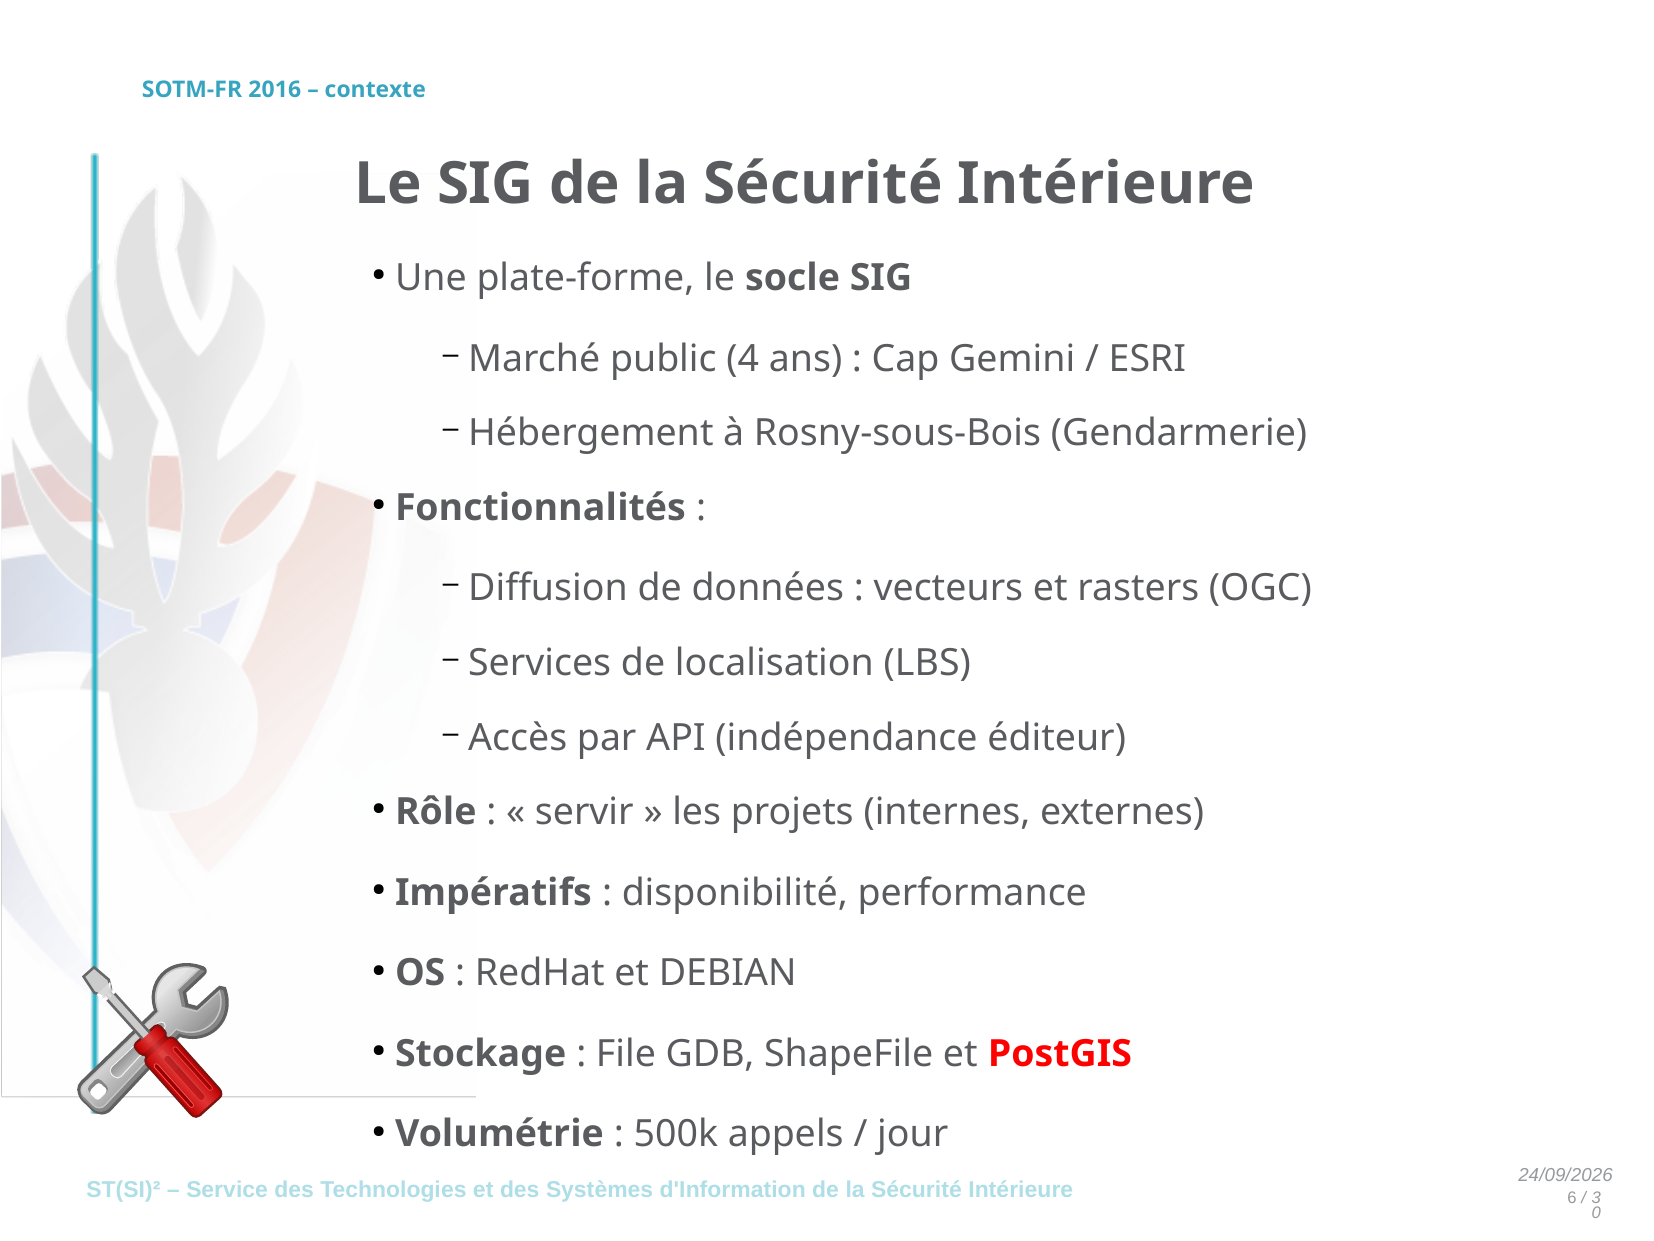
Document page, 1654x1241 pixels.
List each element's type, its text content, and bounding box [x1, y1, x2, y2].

title SOTM-FR 2016 – contexte [141, 70, 1571, 107]
picture [0, 86, 476, 1176]
list Le SIG de la Sécurité Intérieure Une plate-forme, le socle SIG Marché public (4 ans) : Cap Gemini / ESRI Hébergement à Rosny-sous-Bois (Gendarmerie) Fonctionnalités : Diffusion de données : vecteurs et rasters (OGC) Services de localisation (LBS) Accès par API (indépendance éditeur) Rôle : « servir » les projets (internes, externes) Impératifs : disponibilité, performance OS : RedHat et DEBIAN Stockage : File GDB, ShapeFile et PostGIS Volumétrie : 500k appels / jour [354, 141, 1642, 1159]
